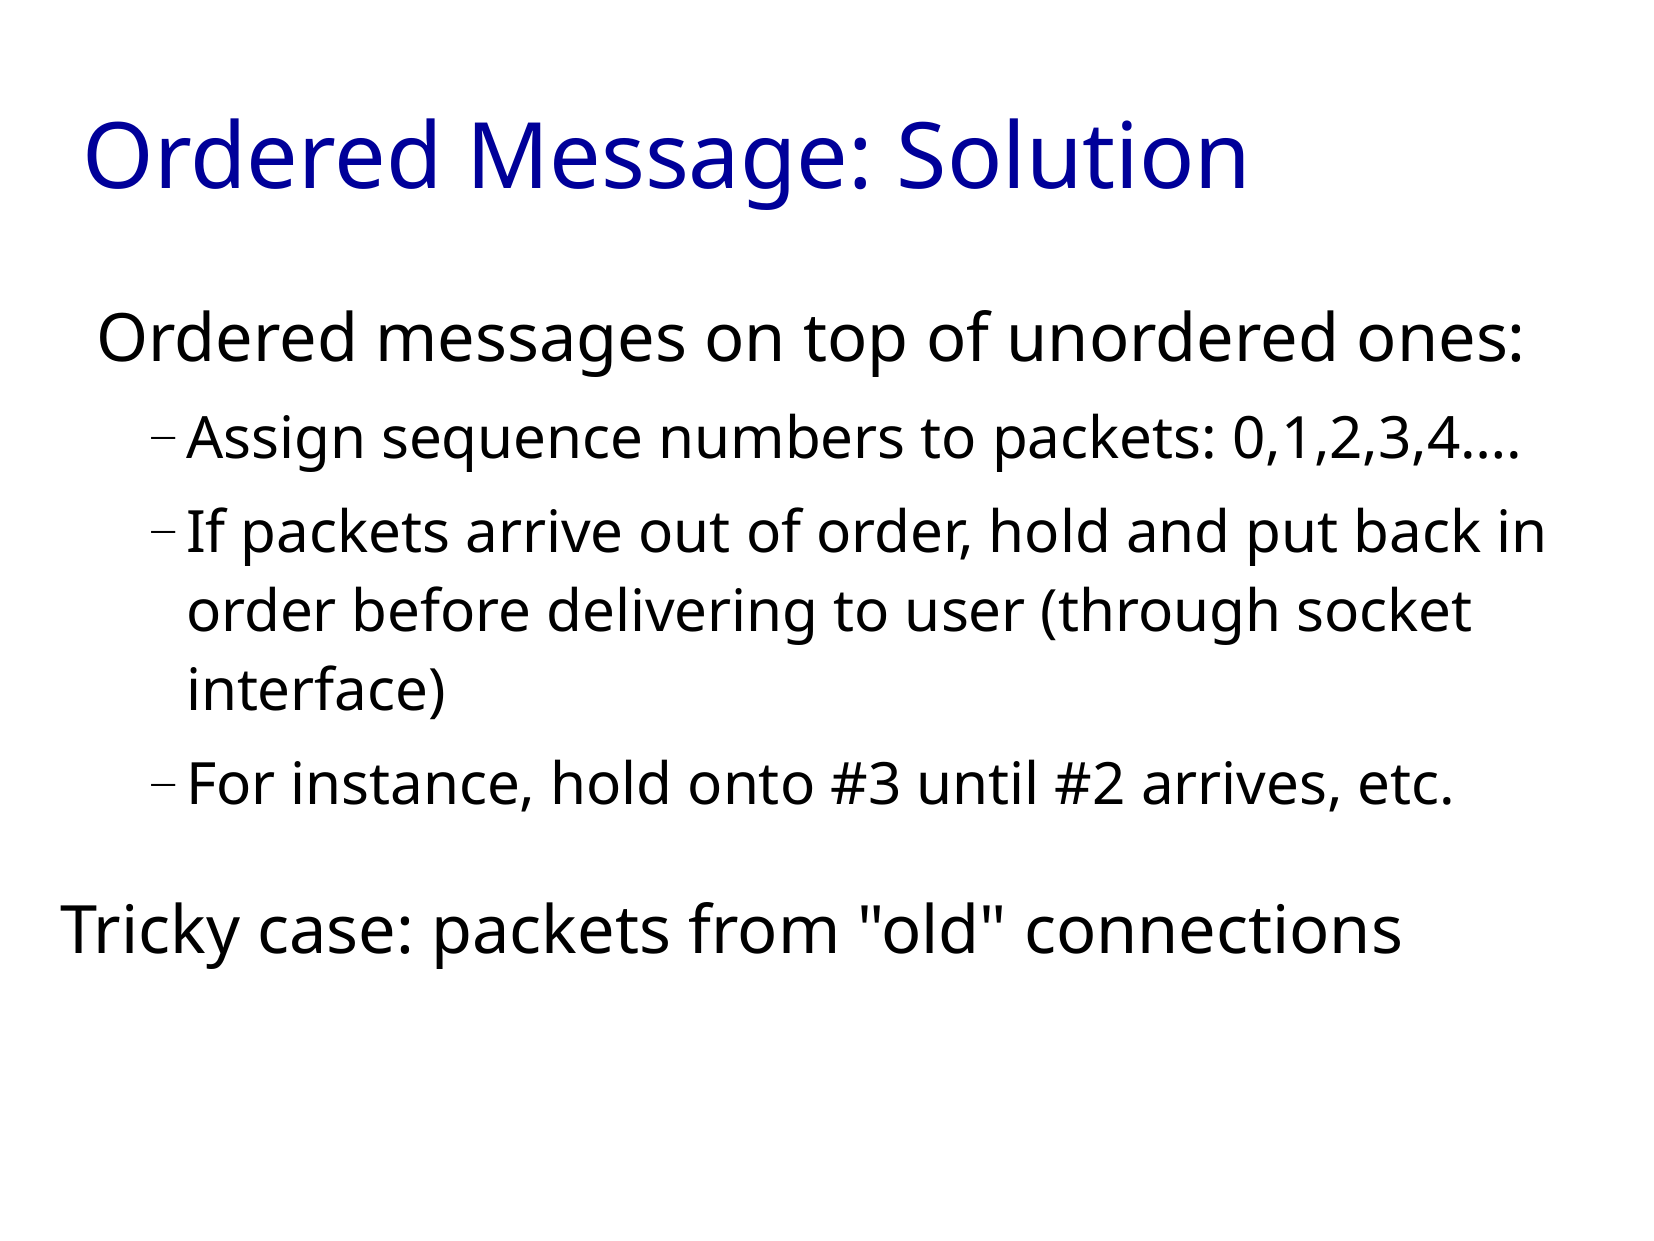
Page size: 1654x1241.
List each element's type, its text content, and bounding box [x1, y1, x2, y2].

title Ordered Message: Solution [82, 49, 1571, 257]
list Ordered messages on top of unordered ones: Assign sequence numbers to packets: 0,1,2,3,4…. If packets arrive out of order, hold and put back in order before delivering to user (through socket interface) For instance, hold onto #3 until #2 arrives, etc. Tricky case: packets from "old" connections [60, 290, 1571, 1096]
